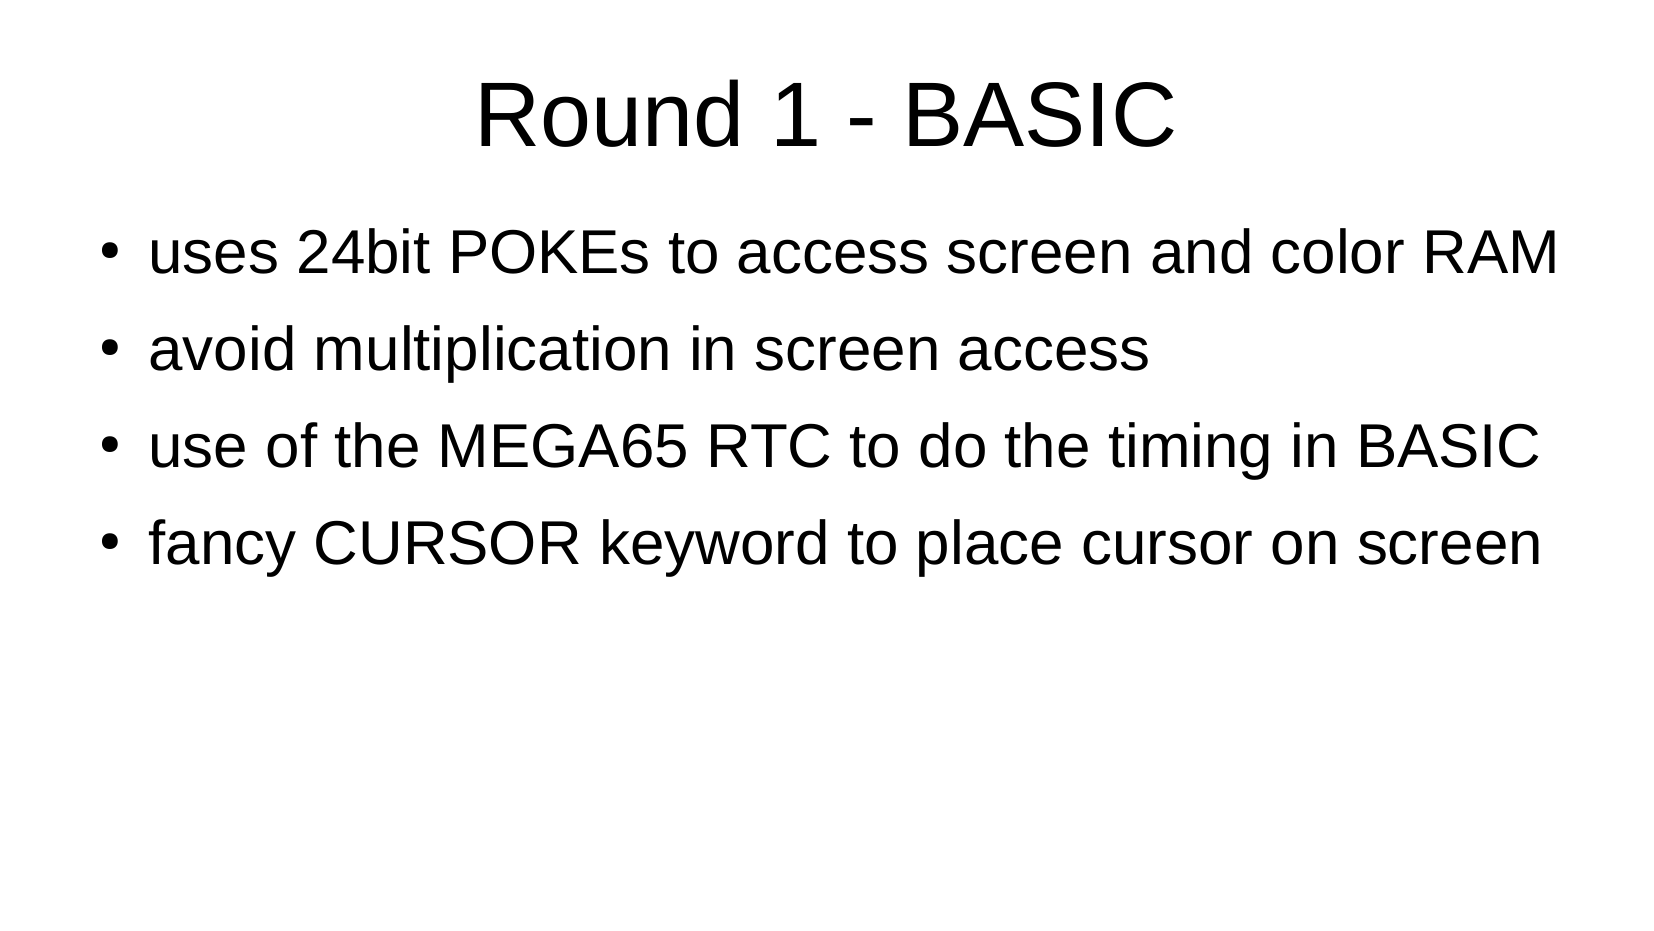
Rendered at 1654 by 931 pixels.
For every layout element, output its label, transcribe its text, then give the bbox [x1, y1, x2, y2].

title Round 1 - BASIC [82, 37, 1571, 193]
list uses 24bit POKEs to access screen and color RAM avoid multiplication in screen access use of the MEGA65 RTC to do the timing in BASIC fancy CURSOR keyword to place cursor on screen [82, 217, 1571, 757]
